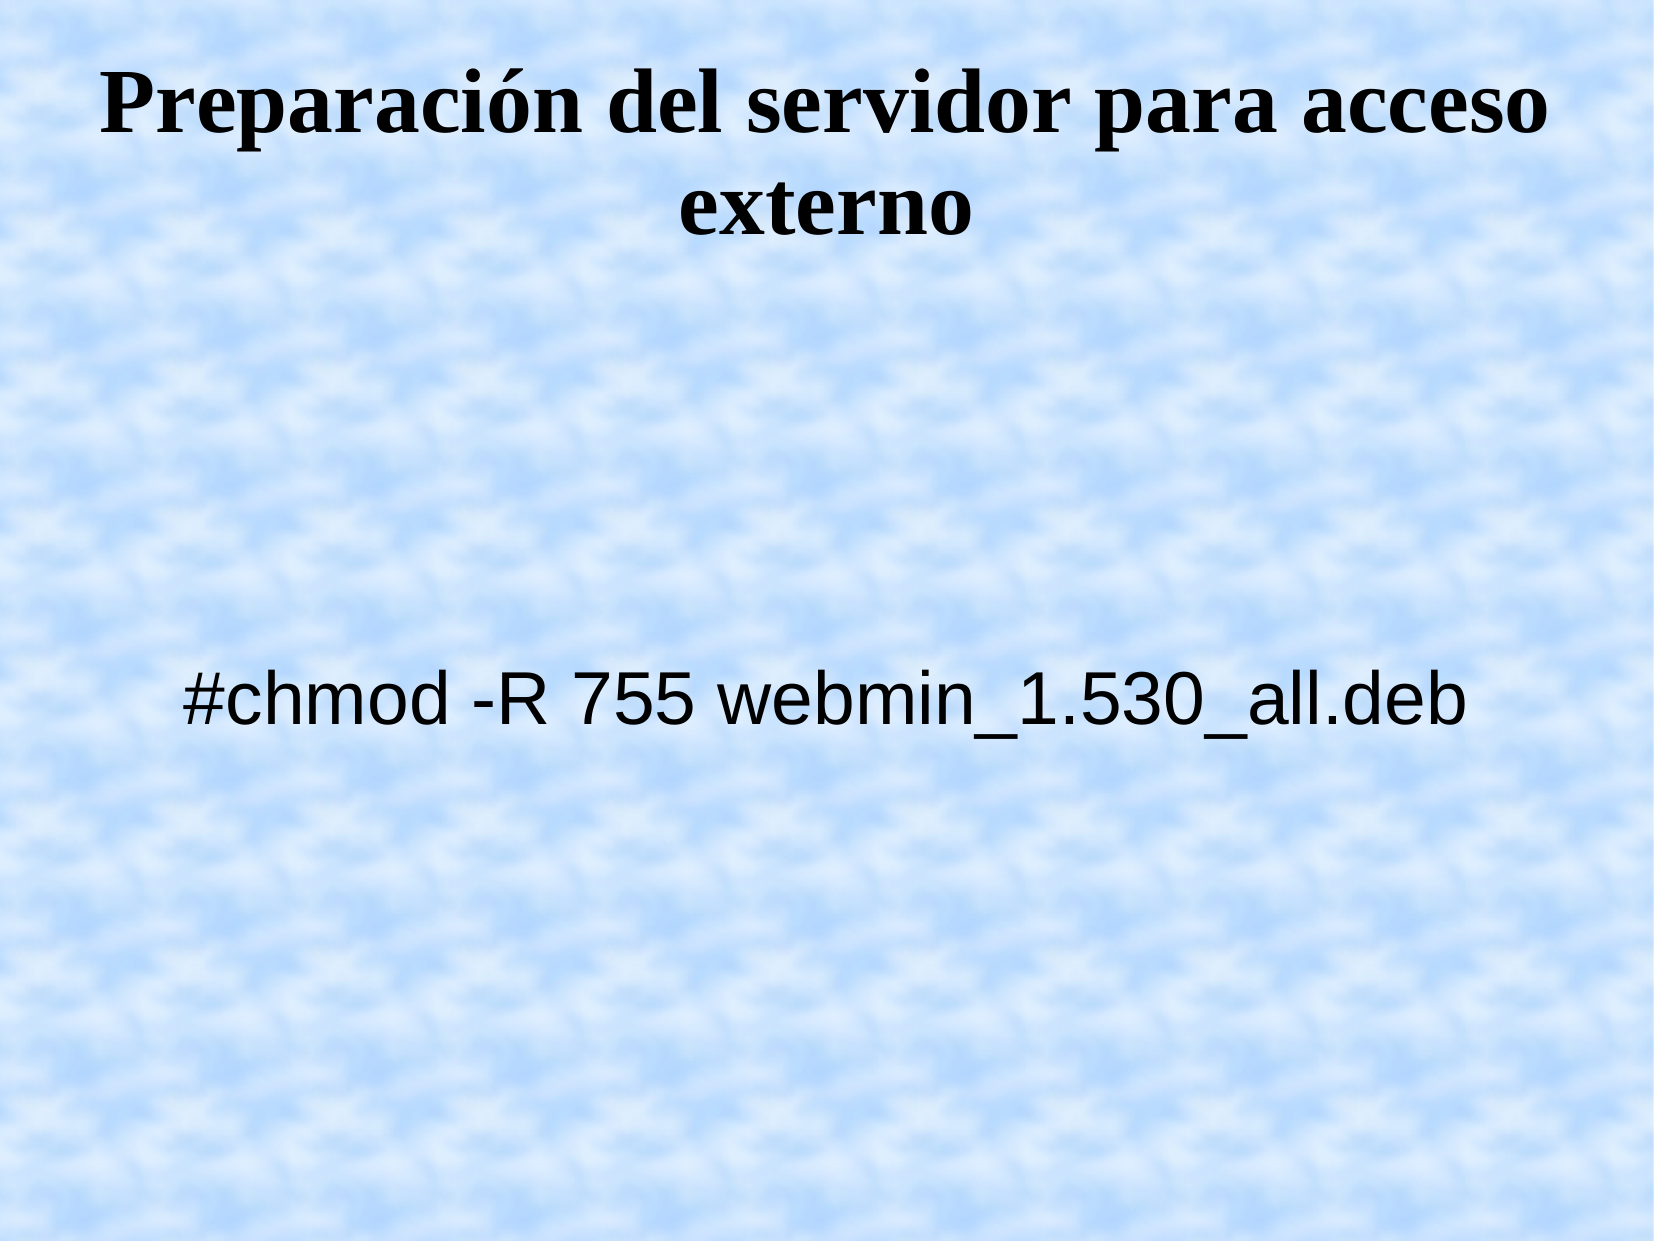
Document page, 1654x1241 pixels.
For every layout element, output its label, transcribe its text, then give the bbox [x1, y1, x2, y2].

subtitle #chmod -R 755 webmin_1.530_all.deb [82, 297, 1571, 1102]
picture [0, 0, 1654, 1241]
title Preparación del servidor para acceso externo [82, 33, 1571, 273]
